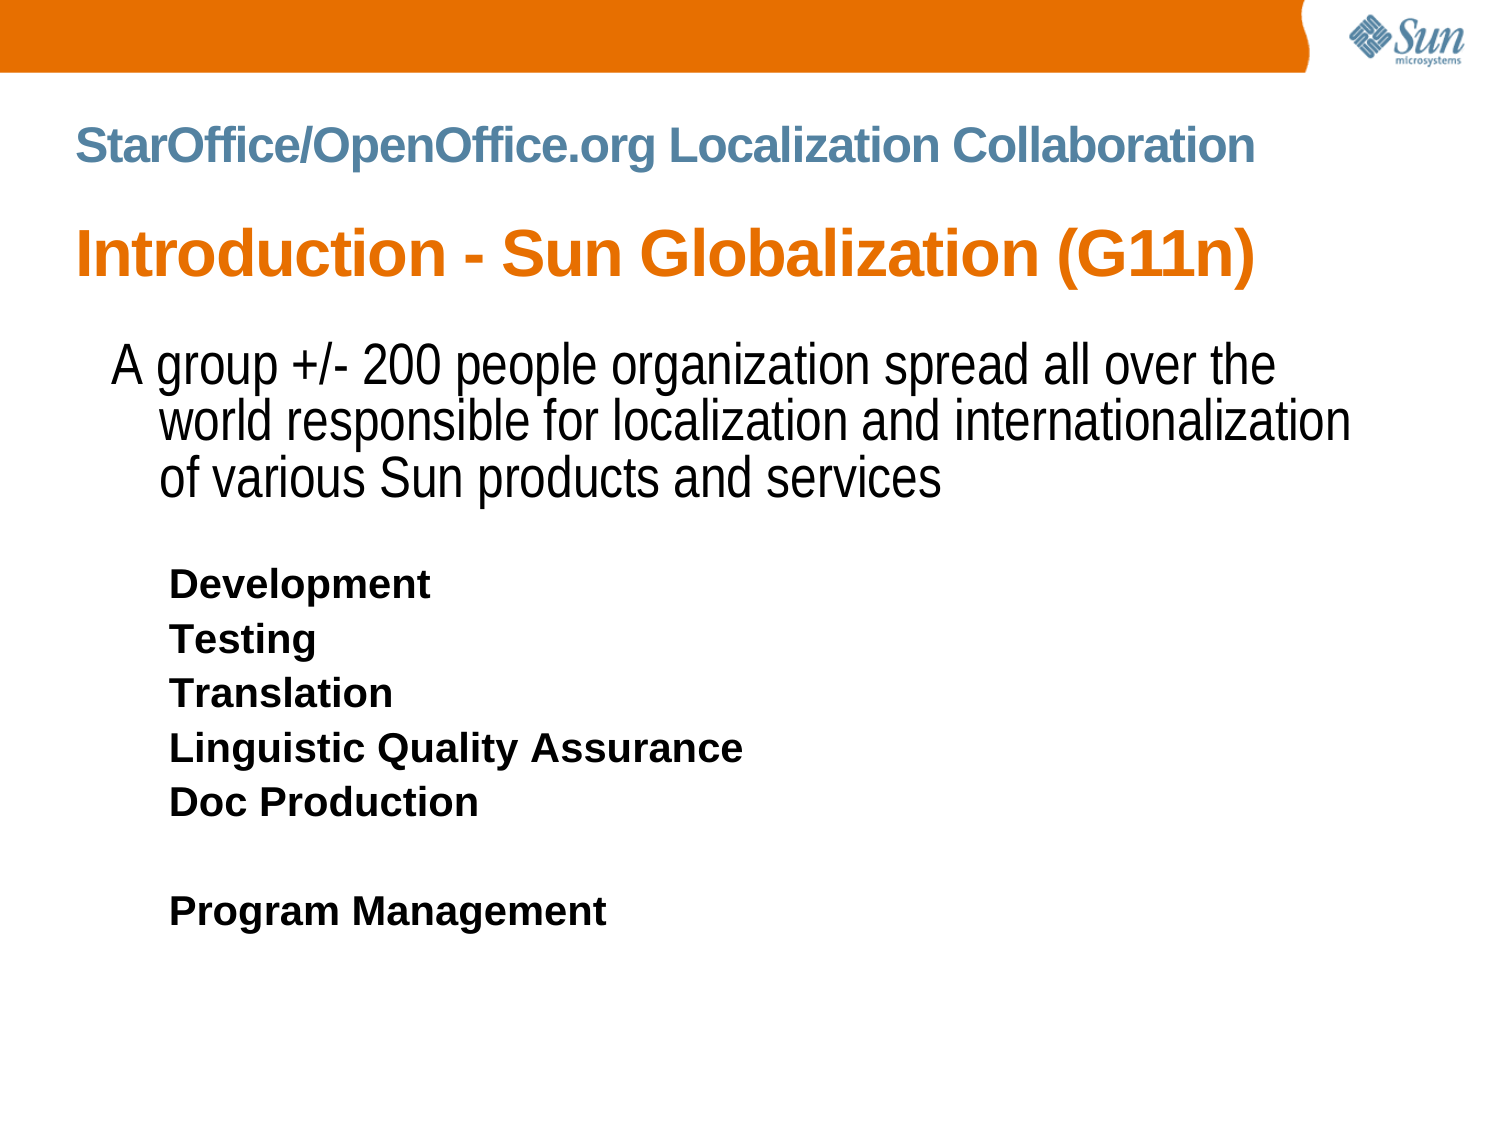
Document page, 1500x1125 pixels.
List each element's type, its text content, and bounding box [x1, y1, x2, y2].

title StarOffice/OpenOffice.org Localization Collaboration Introduction - Sun Globalization (G11n) [75, 122, 1438, 356]
text_box A group +/- 200 people organization spread all over the world responsible for localization and internationalization of various Sun products and services Development Testing Translation Linguistic Quality Assurance Doc Production Program Management [92, 338, 1401, 997]
picture [0, 0, 1500, 75]
